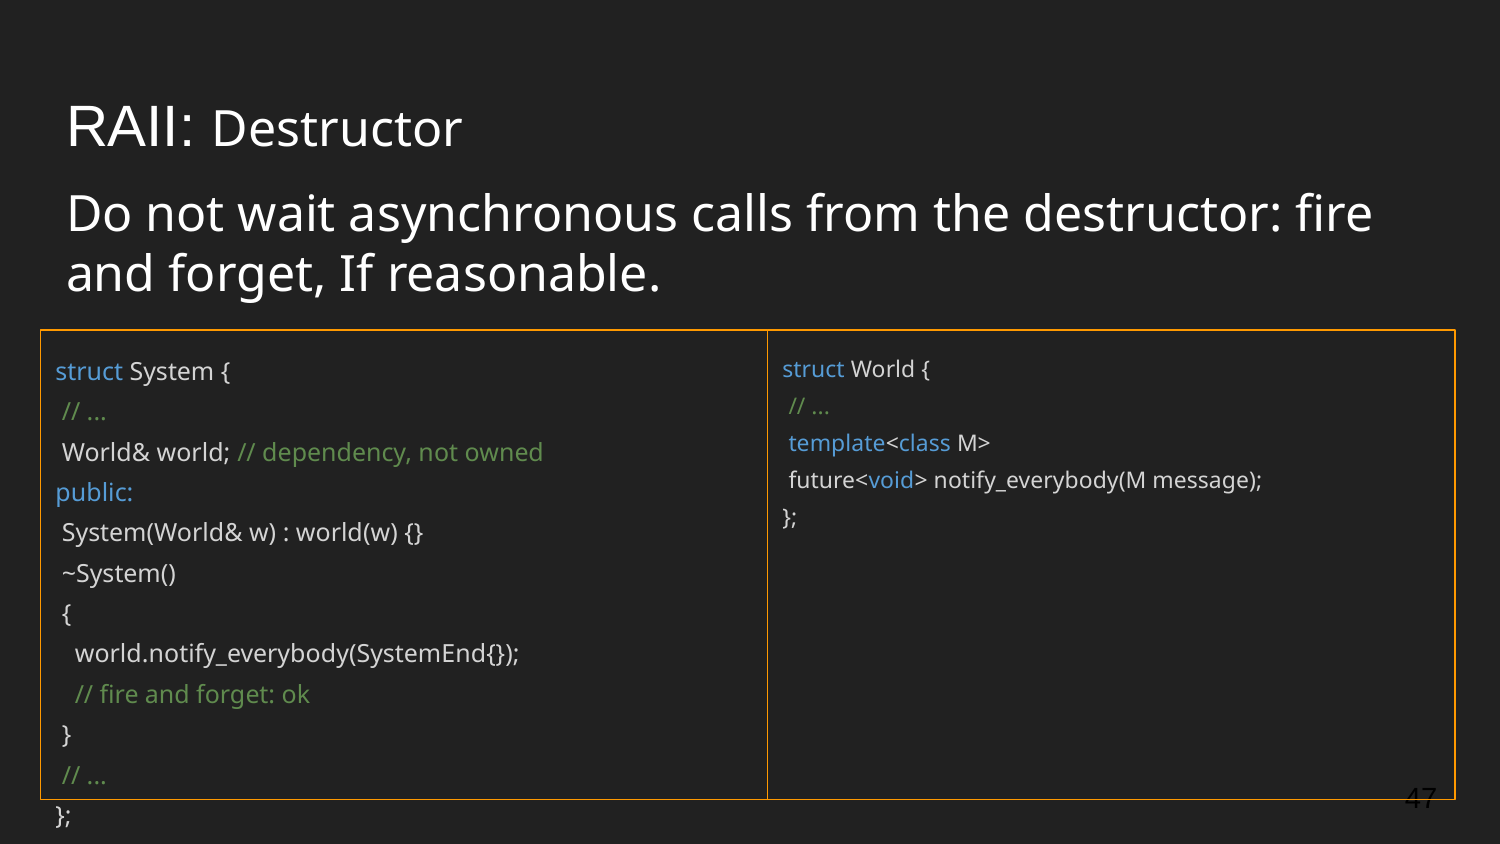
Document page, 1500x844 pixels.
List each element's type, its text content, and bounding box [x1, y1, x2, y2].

list Do not wait asynchronous calls from the destructor: fire and forget, If reasonable. [51, 166, 1449, 329]
list struct World { // ... template<class M> future<void> notify_everybody(M message); }; [767, 329, 1455, 800]
title RAII: Destructor [51, 72, 1449, 166]
slide_number <number> [1389, 764, 1480, 830]
list struct System { // ... World& world; // dependency, not owned public: System(World& w) : world(w) {} ~System() { world.notify_everybody(SystemEnd{}); // fire and forget: ok } // ... }; [40, 329, 767, 800]
